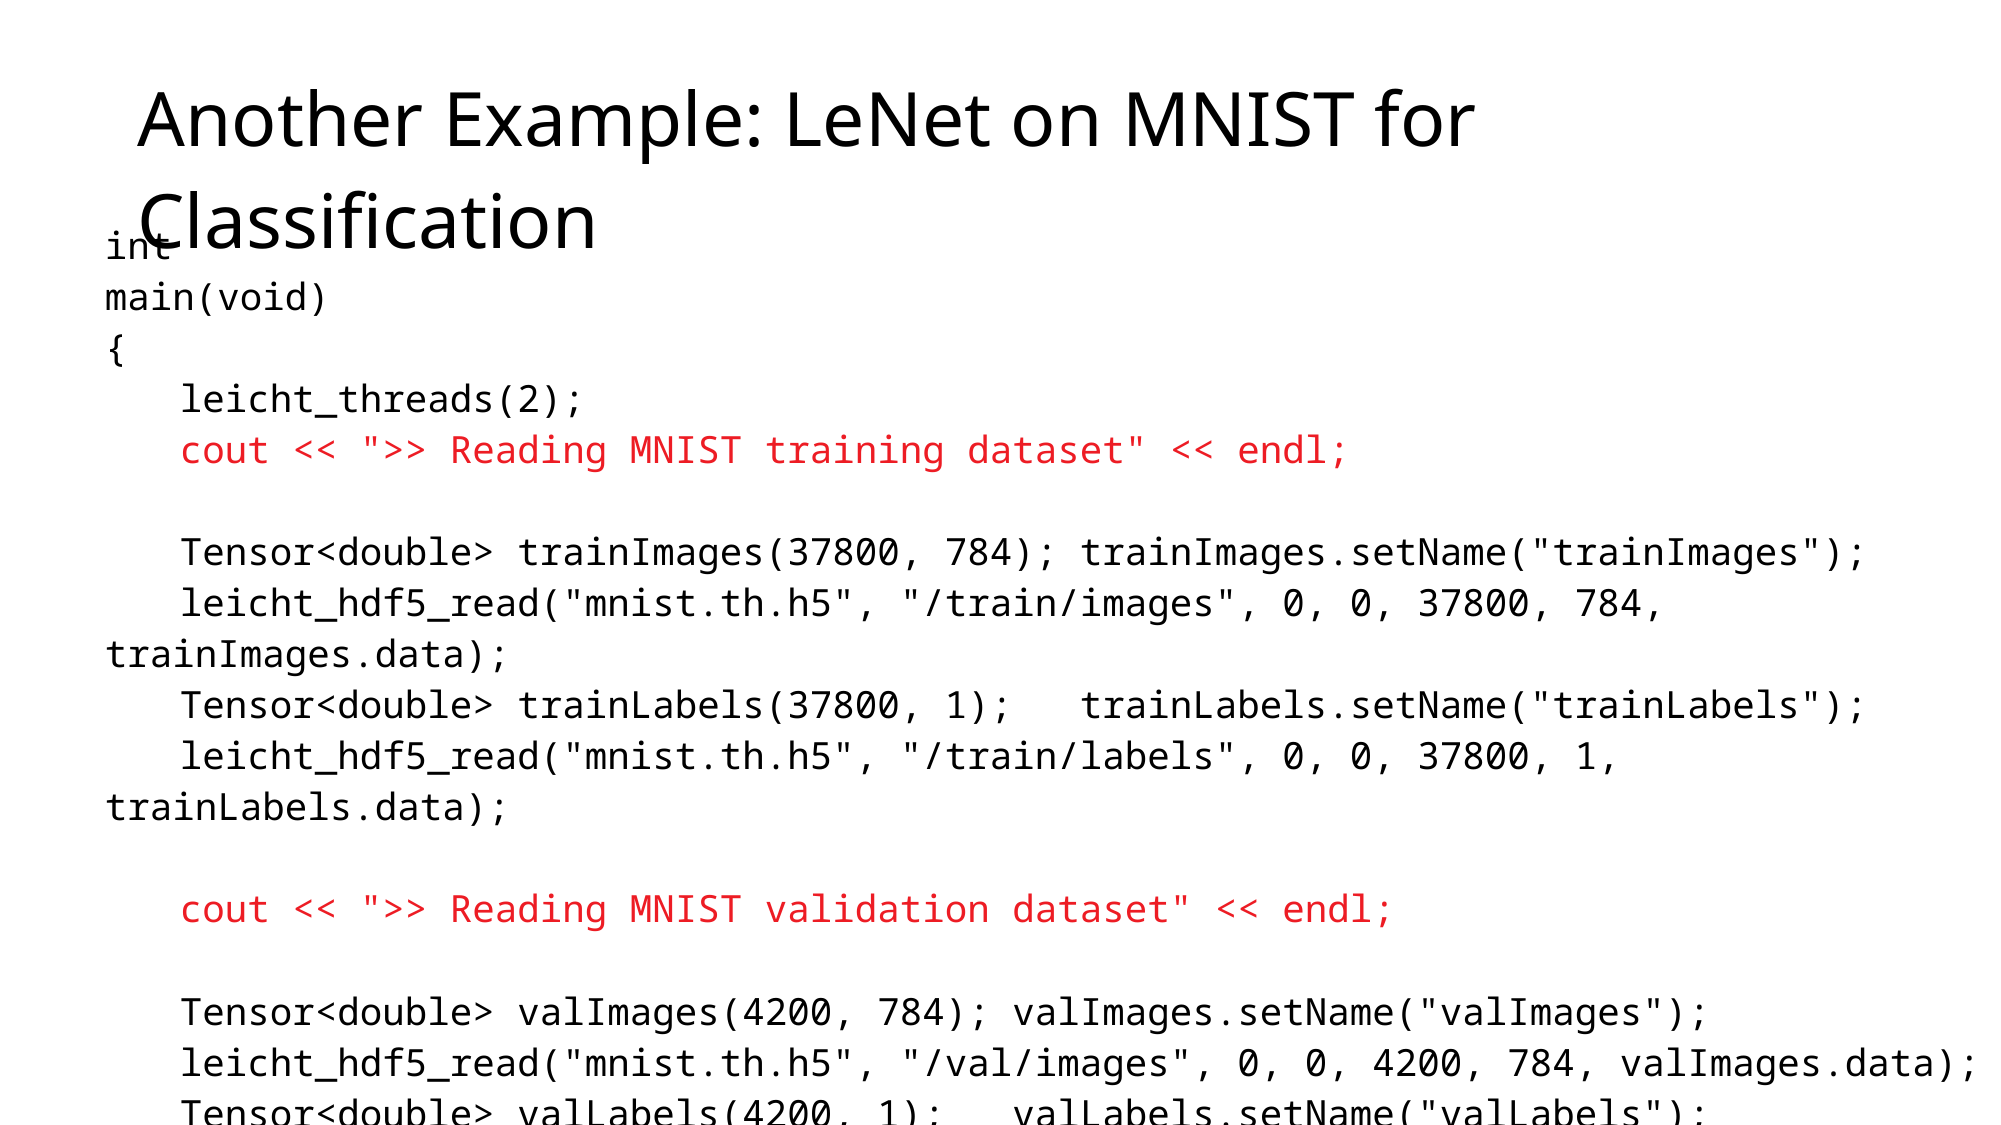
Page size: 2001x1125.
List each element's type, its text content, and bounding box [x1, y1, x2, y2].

title Another Example: LeNet on MNIST for Classification [137, 59, 1863, 212]
text_box int main(void) { leicht_threads(2); cout << ">> Reading MNIST training dataset" << endl; Tensor<double> trainImages(37800, 784); trainImages.setName("trainImages"); leicht_hdf5_read("mnist.th.h5", "/train/images", 0, 0, 37800, 784, trainImages.data); Tensor<double> trainLabels(37800, 1); trainLabels.setName("trainLabels"); leicht_hdf5_read("mnist.th.h5", "/train/labels", 0, 0, 37800, 1, trainLabels.data); cout << ">> Reading MNIST validation dataset" << endl; Tensor<double> valImages(4200, 784); valImages.setName("valImages"); leicht_hdf5_read("mnist.th.h5", "/val/images", 0, 0, 4200, 784, valImages.data); Tensor<double> valLabels(4200, 1); valLabels.setName("valLabels"); leicht_hdf5_read("mnist.th.h5", "/val/labels", 0, 0, 4200, 1, valLabels.data); [90, 212, 2000, 1096]
